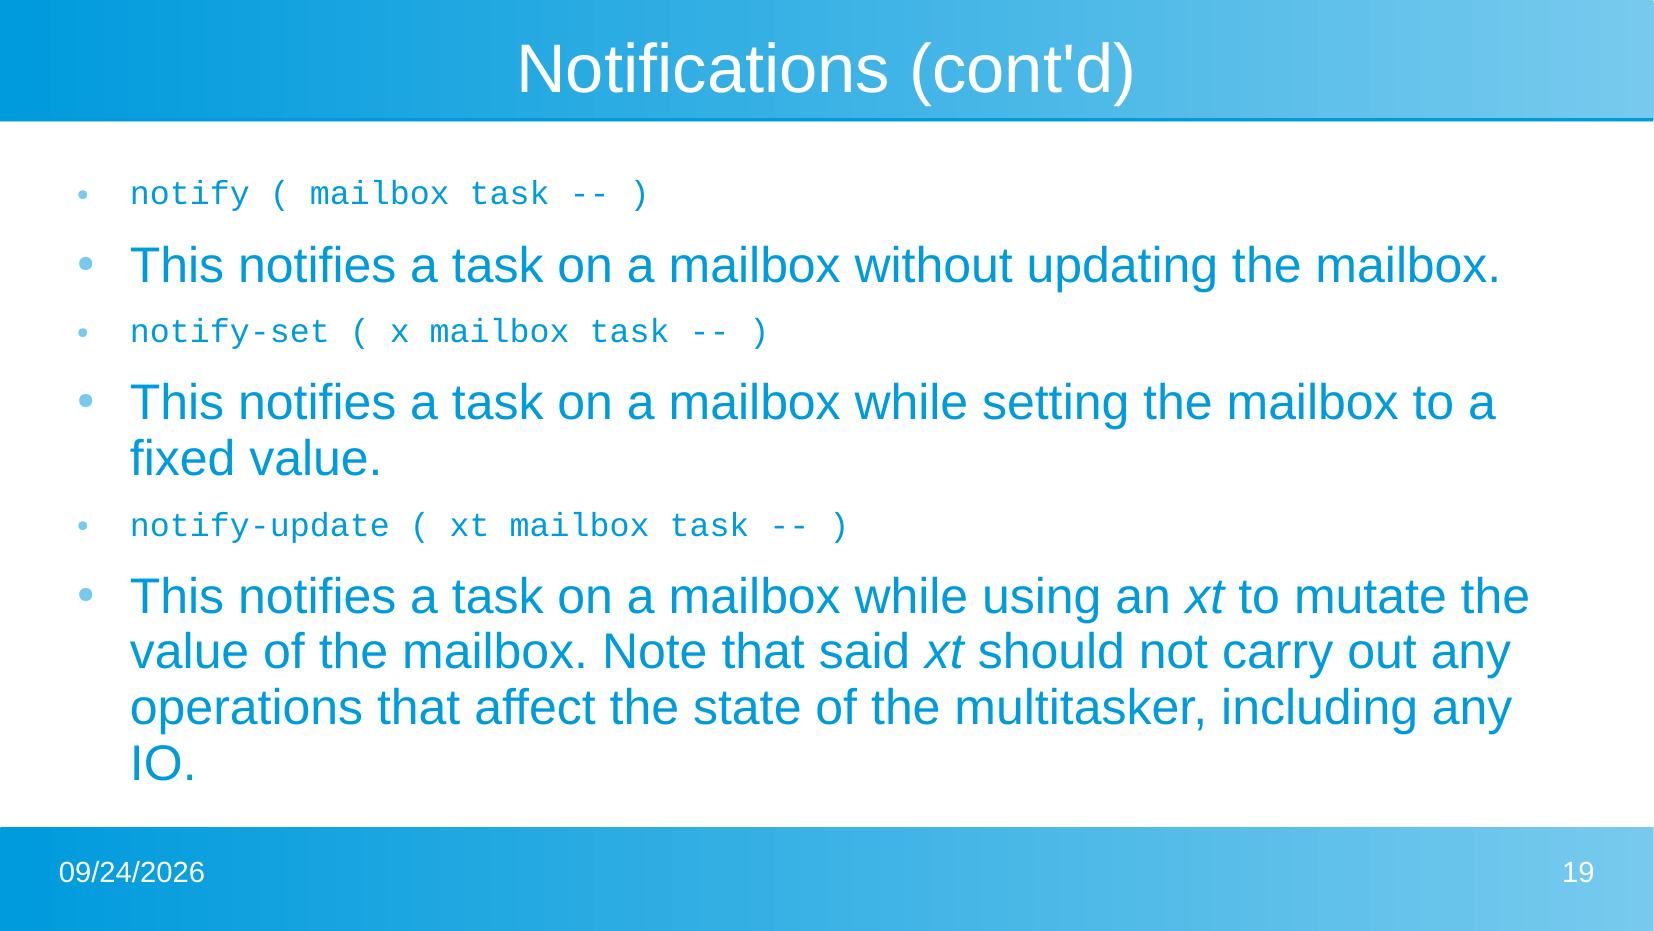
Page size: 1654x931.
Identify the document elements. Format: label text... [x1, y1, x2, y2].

title Notifications (cont'd) [59, 29, 1595, 108]
list notify ( mailbox task -- ) This notifies a task on a mailbox without updating the mailbox. notify-set ( x mailbox task -- ) This notifies a task on a mailbox while setting the mailbox to a fixed value. notify-update ( xt mailbox task -- ) This notifies a task on a mailbox while using an xt to mutate the value of the mailbox. Note that said xt should not carry out any operations that affect the state of the multitasker, including any IO. [59, 177, 1595, 768]
